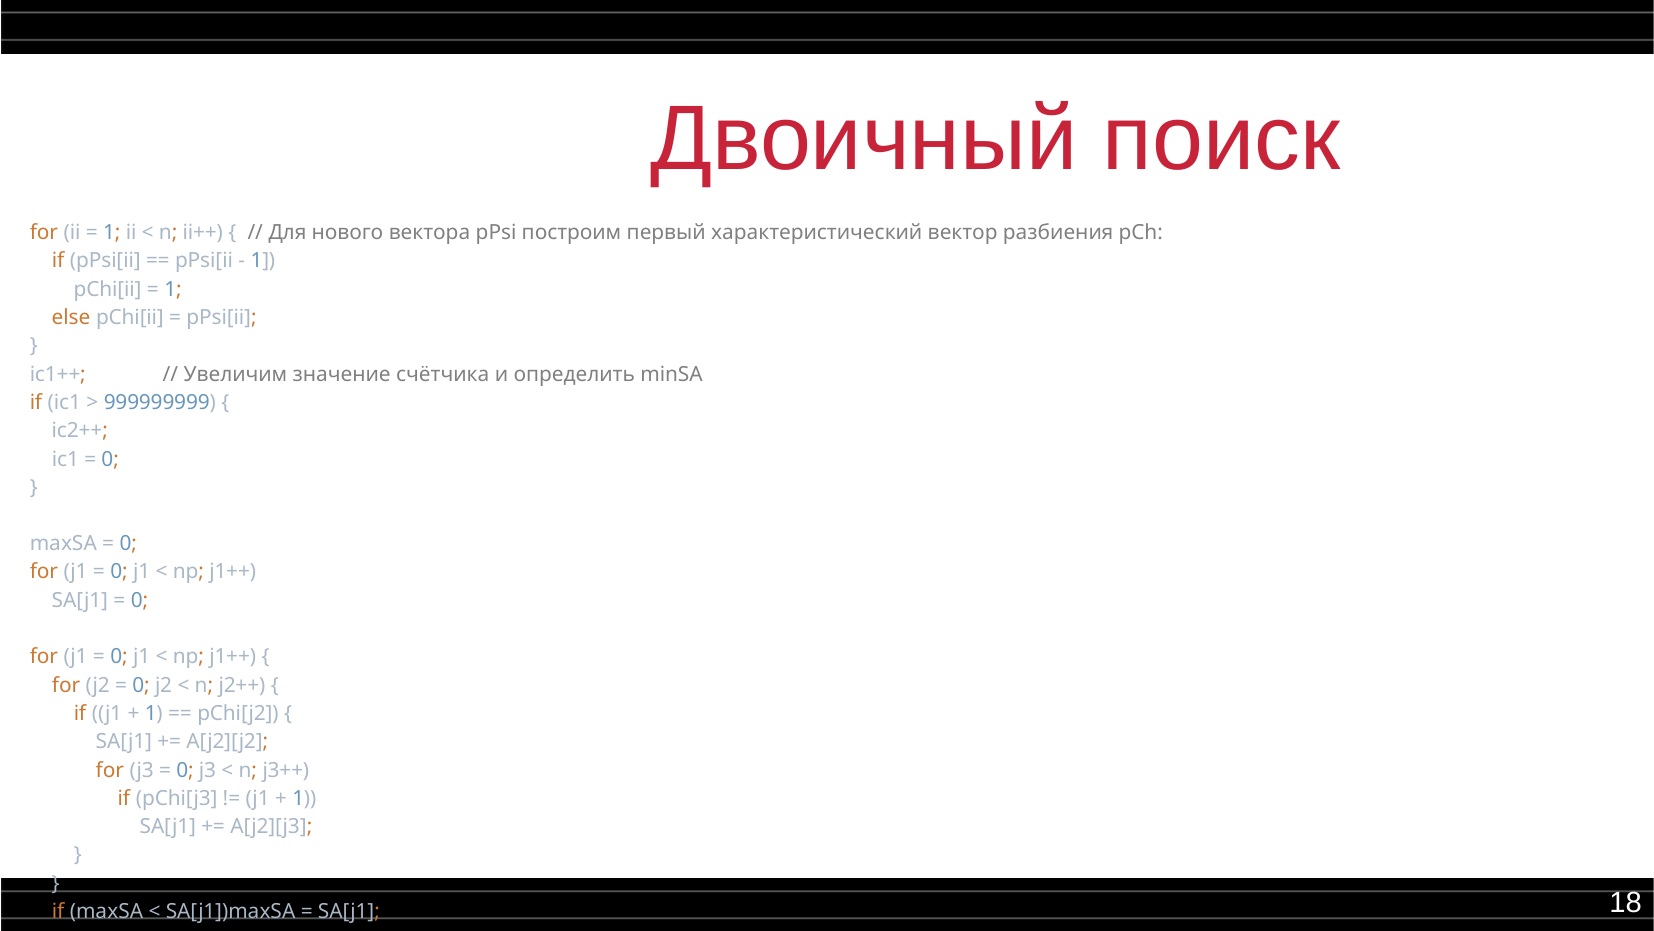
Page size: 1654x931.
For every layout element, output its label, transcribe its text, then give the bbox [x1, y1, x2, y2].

picture [1, 878, 1654, 931]
text_box for (ii = 1; ii < n; ii++) { // Для нового вектора pPsi построим первый характеристический вектор разбиения pCh: if (pPsi[ii] == pPsi[ii - 1]) pChi[ii] = 1; else pChi[ii] = pPsi[ii]; } ic1++; // Увеличим значение счётчика и определить minSA if (ic1 > 999999999) { ic2++; ic1 = 0; } maxSA = 0; for (j1 = 0; j1 < np; j1++) SA[j1] = 0; for (j1 = 0; j1 < np; j1++) { for (j2 = 0; j2 < n; j2++) { if ((j1 + 1) == pChi[j2]) { SA[j1] += A[j2][j2]; for (j3 = 0; j3 < n; j3++) if (pChi[j3] != (j1 + 1)) SA[j1] += A[j2][j3]; } } if (maxSA < SA[j1])maxSA = SA[j1]; } [15, 210, 1654, 856]
picture [1, 0, 1654, 54]
title Двоичный поиск [251, 60, 1654, 210]
